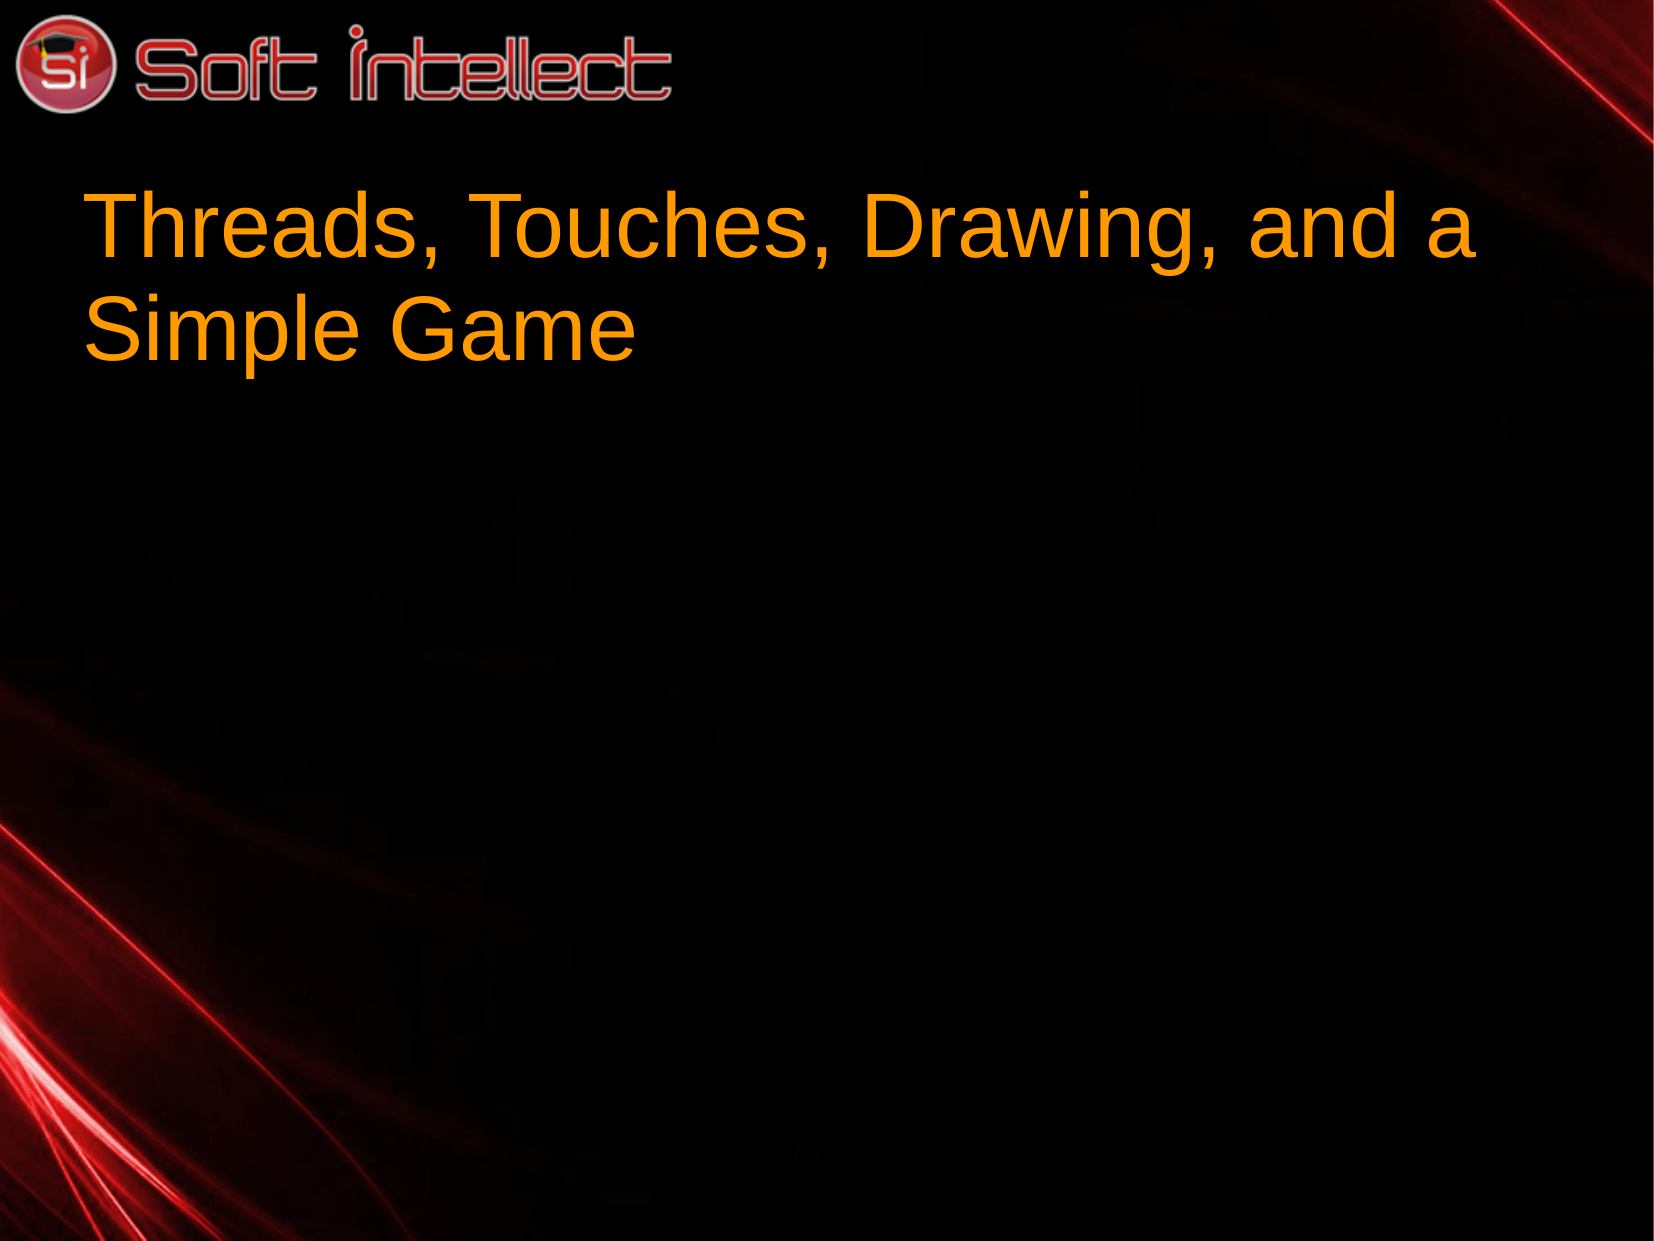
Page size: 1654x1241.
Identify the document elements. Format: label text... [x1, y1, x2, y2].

picture [0, 0, 1654, 1241]
title Threads, Touches, Drawing, and a Simple Game [82, 173, 1571, 381]
